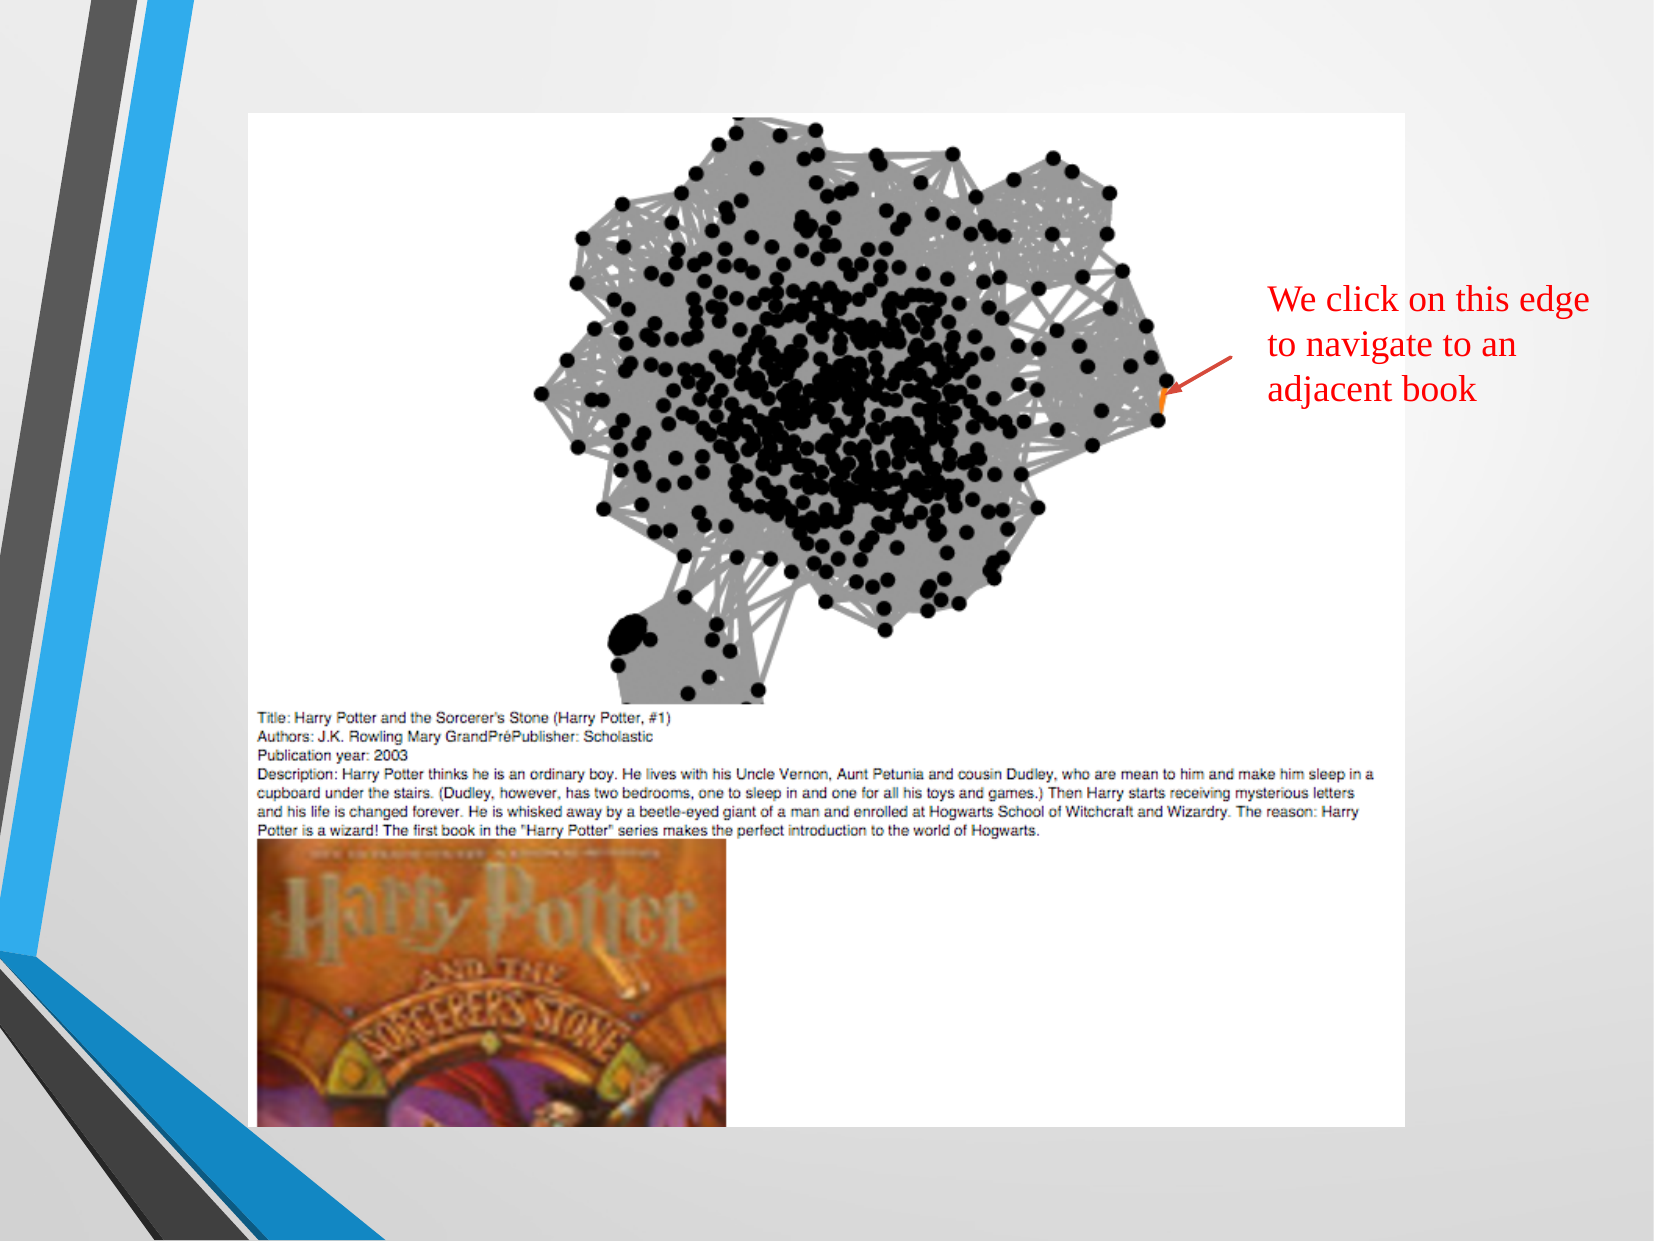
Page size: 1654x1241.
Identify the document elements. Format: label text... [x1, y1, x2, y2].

text_box We click on this edge to navigate to an adjacent book [1252, 266, 1612, 419]
picture [248, 113, 1405, 1127]
